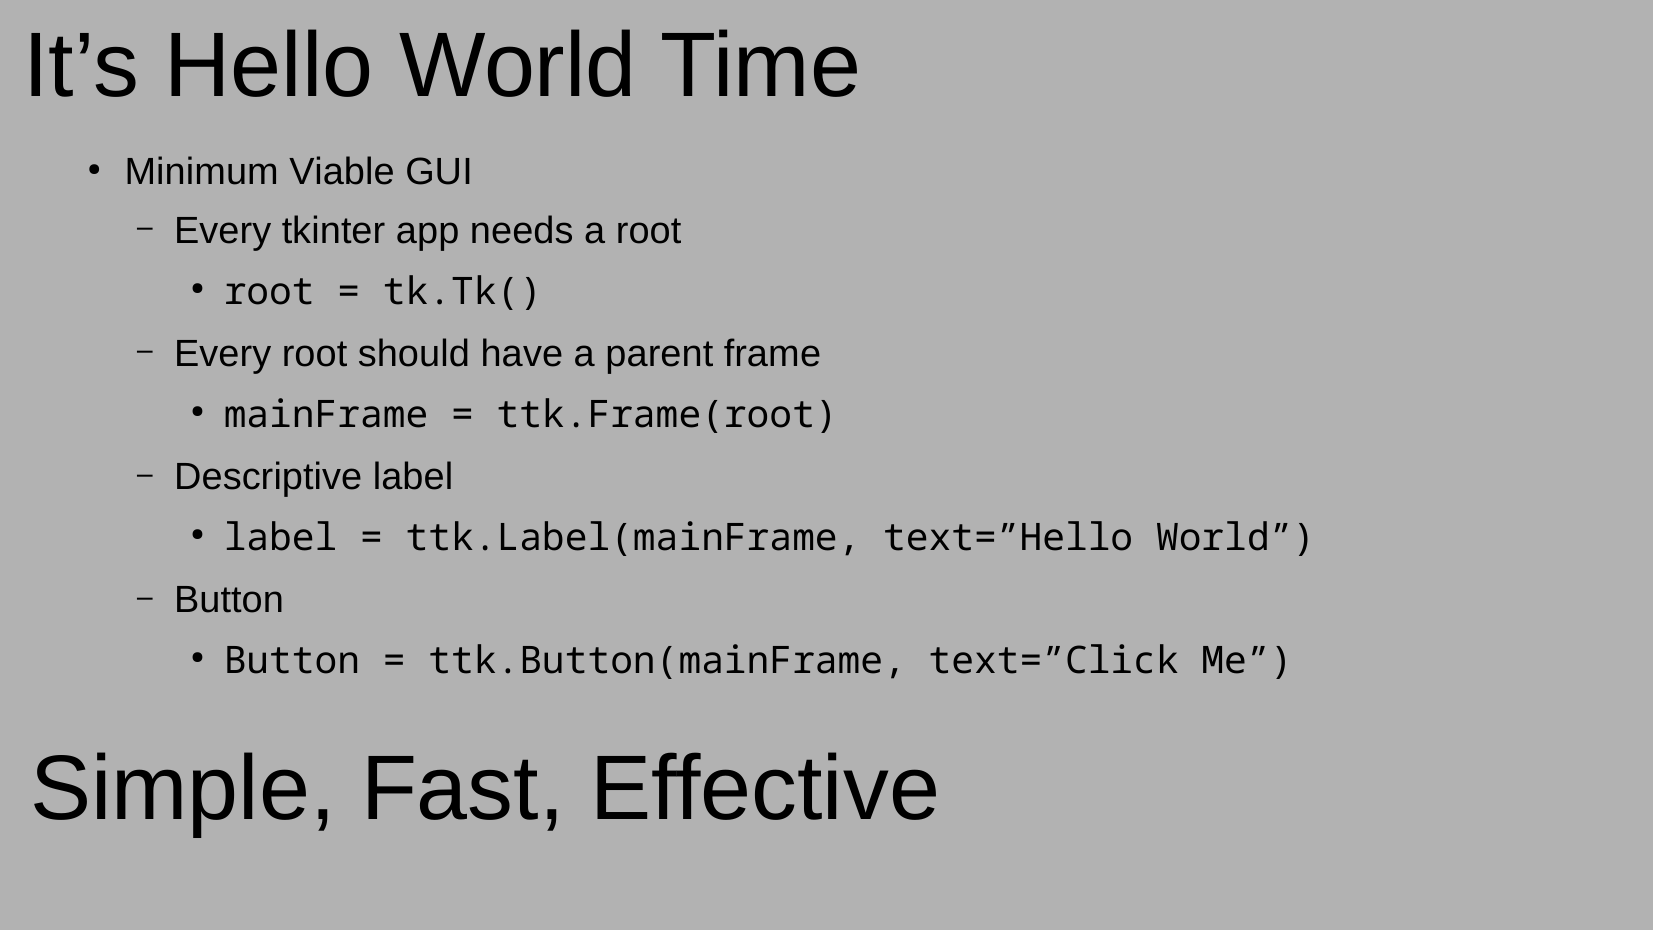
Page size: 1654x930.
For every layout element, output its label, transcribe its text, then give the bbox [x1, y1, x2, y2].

list Minimum Viable GUI Every tkinter app needs a root root = tk.Tk() Every root should have a parent frame mainFrame = ttk.Frame(root) Descriptive label label = ttk.Label(mainFrame, text=”Hello World”) Button Button = ttk.Button(mainFrame, text=”Click Me”) [75, 150, 1563, 690]
title It’s Hello World Time [23, 11, 1588, 119]
title Simple, Fast, Effective [30, 735, 1595, 842]
